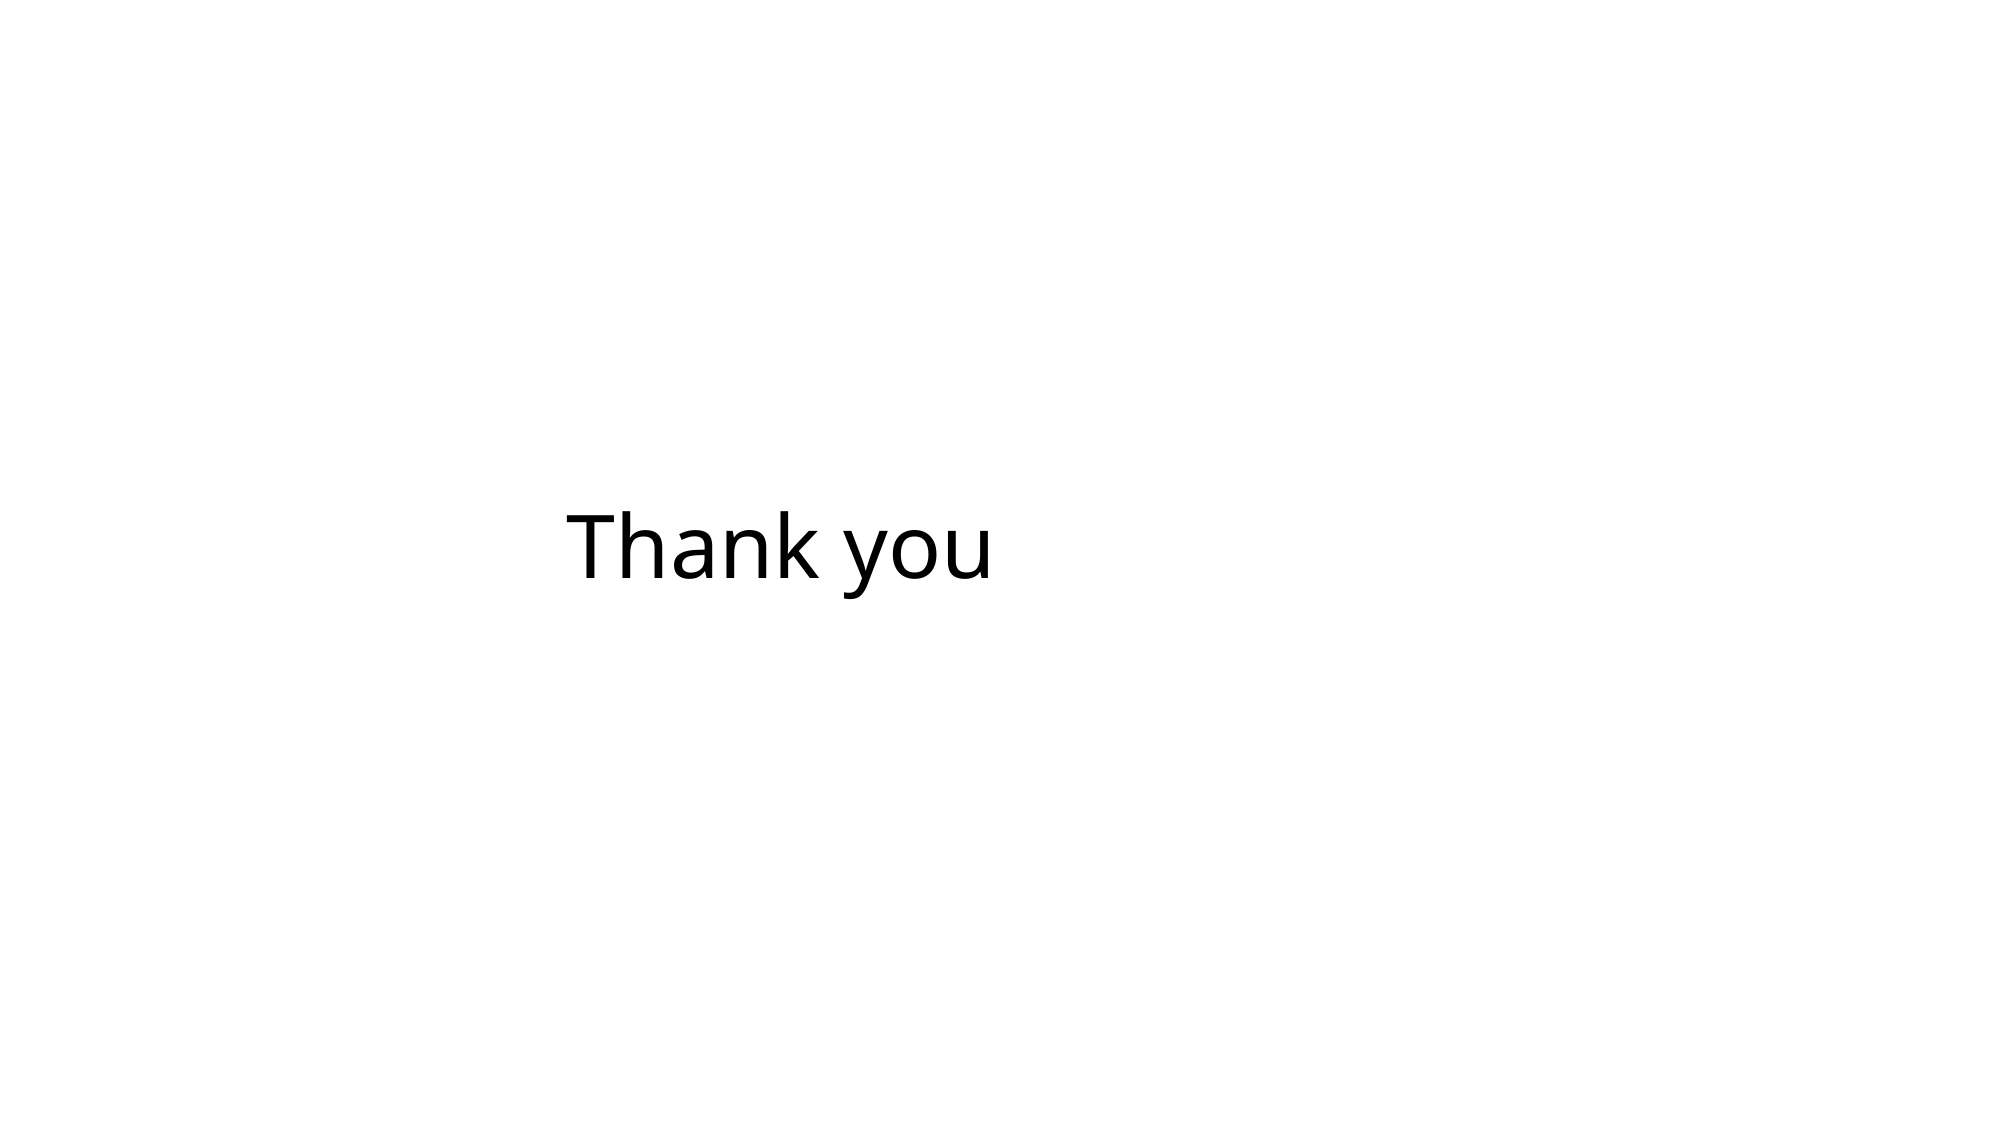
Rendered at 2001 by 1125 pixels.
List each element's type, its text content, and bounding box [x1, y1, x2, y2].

title Thank you [551, 494, 1103, 712]
